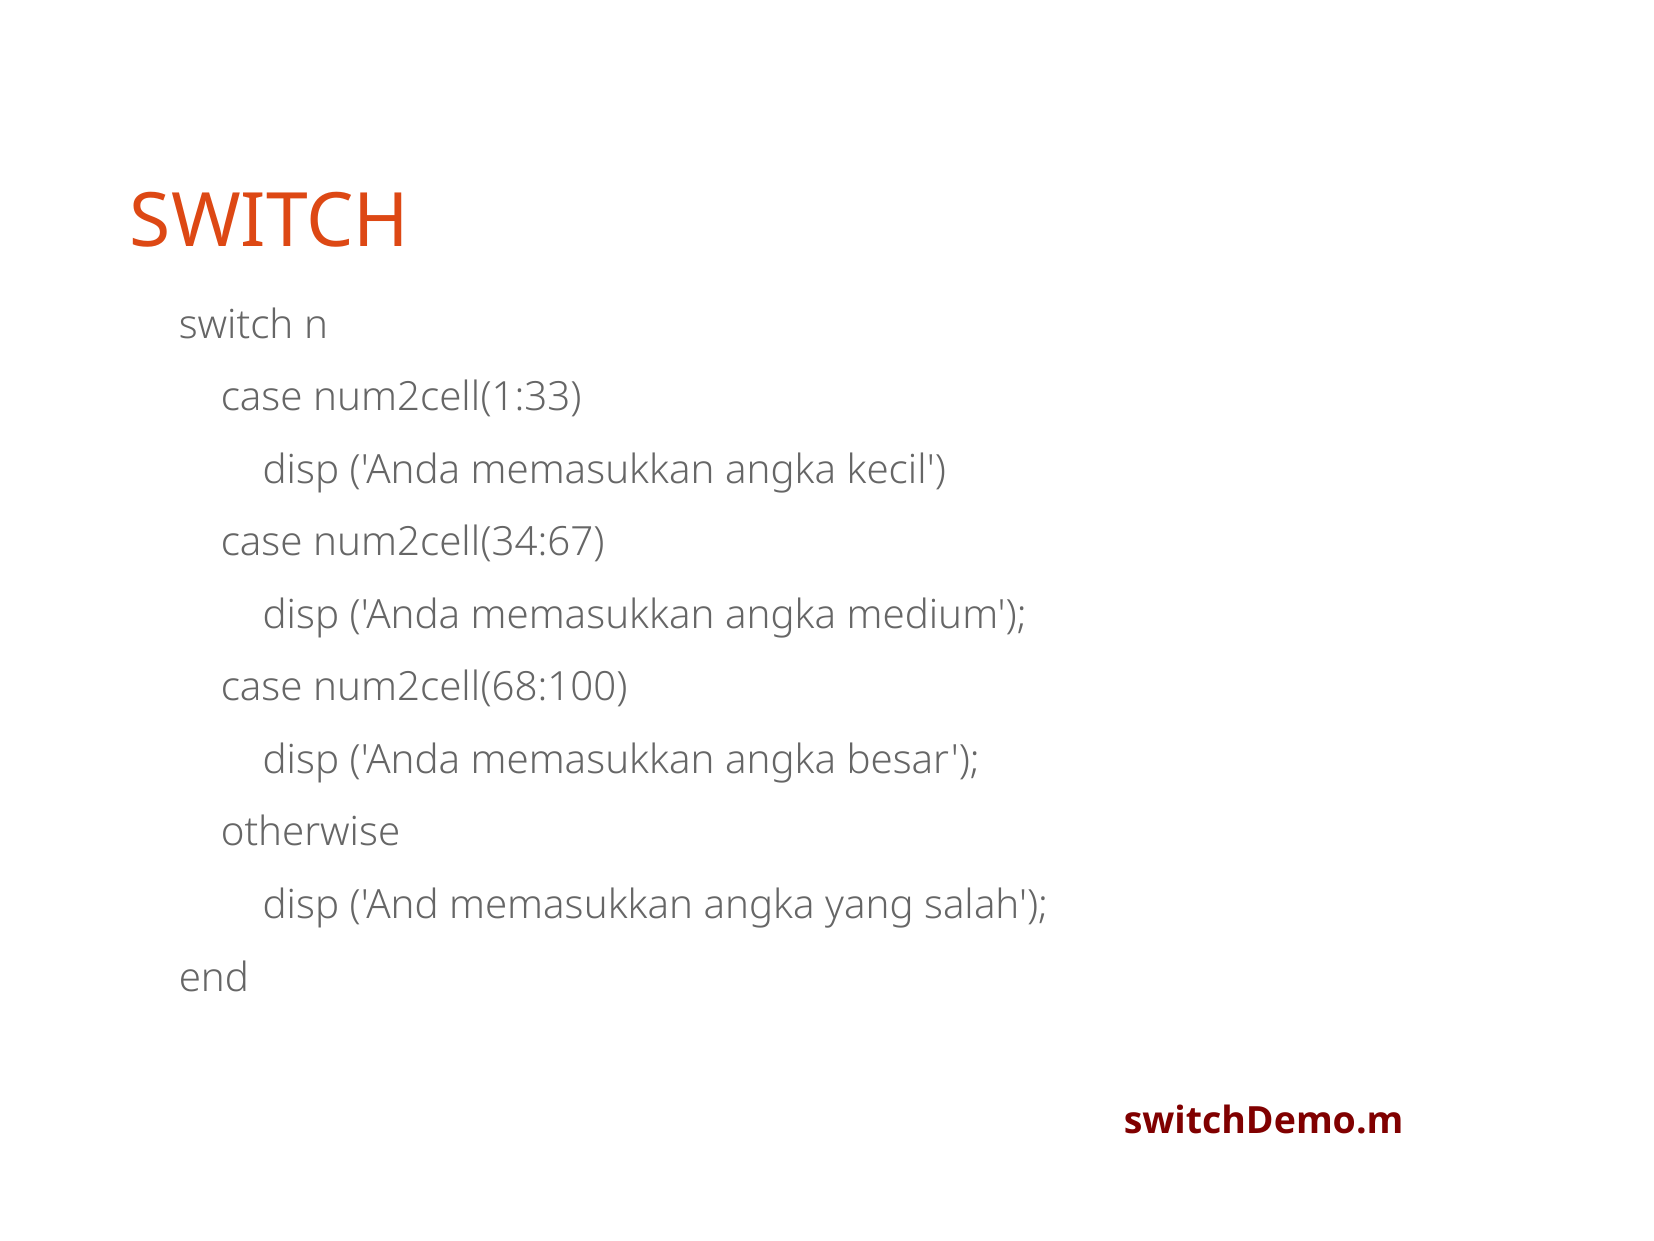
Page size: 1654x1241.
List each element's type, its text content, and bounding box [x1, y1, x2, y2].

text_box switchDemo.m [968, 1086, 1560, 1144]
title SWITCH [129, 153, 1518, 281]
list switch n case num2cell(1:33) disp ('Anda memasukkan angka kecil') case num2cell(34:67) disp ('Anda memasukkan angka medium'); case num2cell(68:100) disp ('Anda memasukkan angka besar'); otherwise disp ('And memasukkan angka yang salah'); end [129, 295, 1518, 1010]
